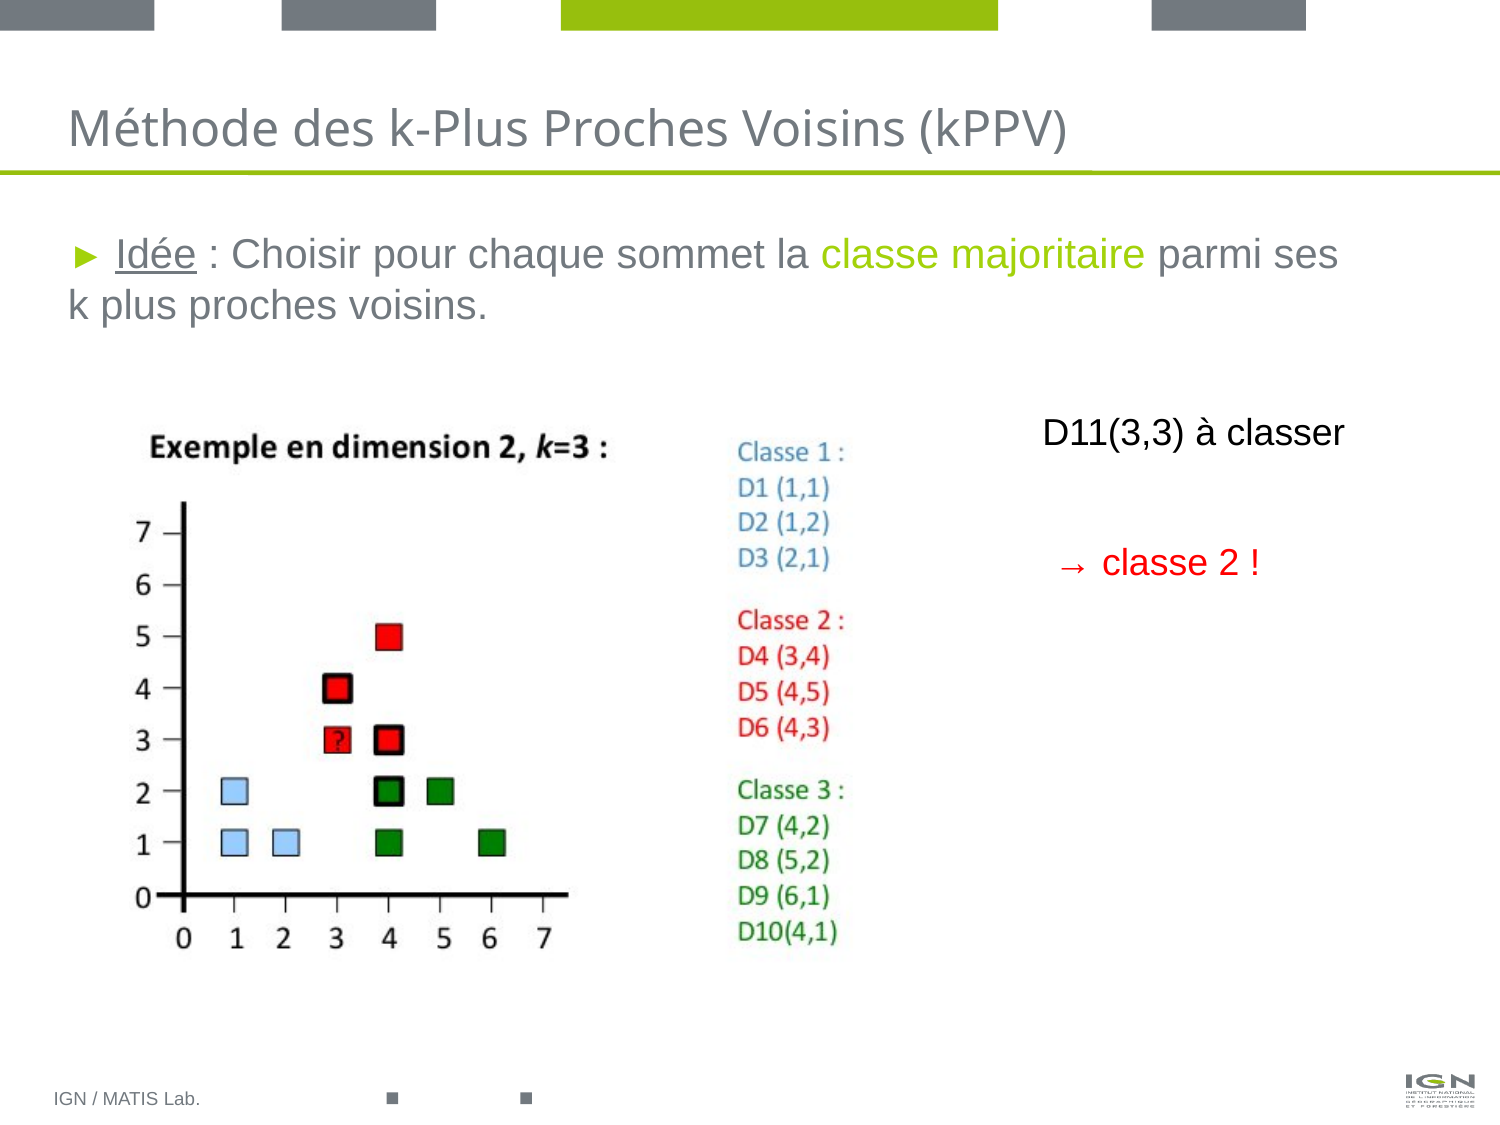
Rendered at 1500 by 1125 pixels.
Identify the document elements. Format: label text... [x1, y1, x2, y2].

picture [118, 413, 884, 973]
text_box D11(3,3) à classer [1027, 400, 1416, 461]
text_box → classe 2 ! [1039, 530, 1426, 589]
picture [1404, 1074, 1475, 1108]
text_box ► Idée : Choisir pour chaque sommet la classe majoritaire parmi ses k plus proches voisins. [53, 219, 1370, 343]
text_box Méthode des k-Plus Proches Voisins (kPPV) [53, 80, 1425, 173]
text_box IGN / MATIS Lab. [38, 1067, 514, 1125]
